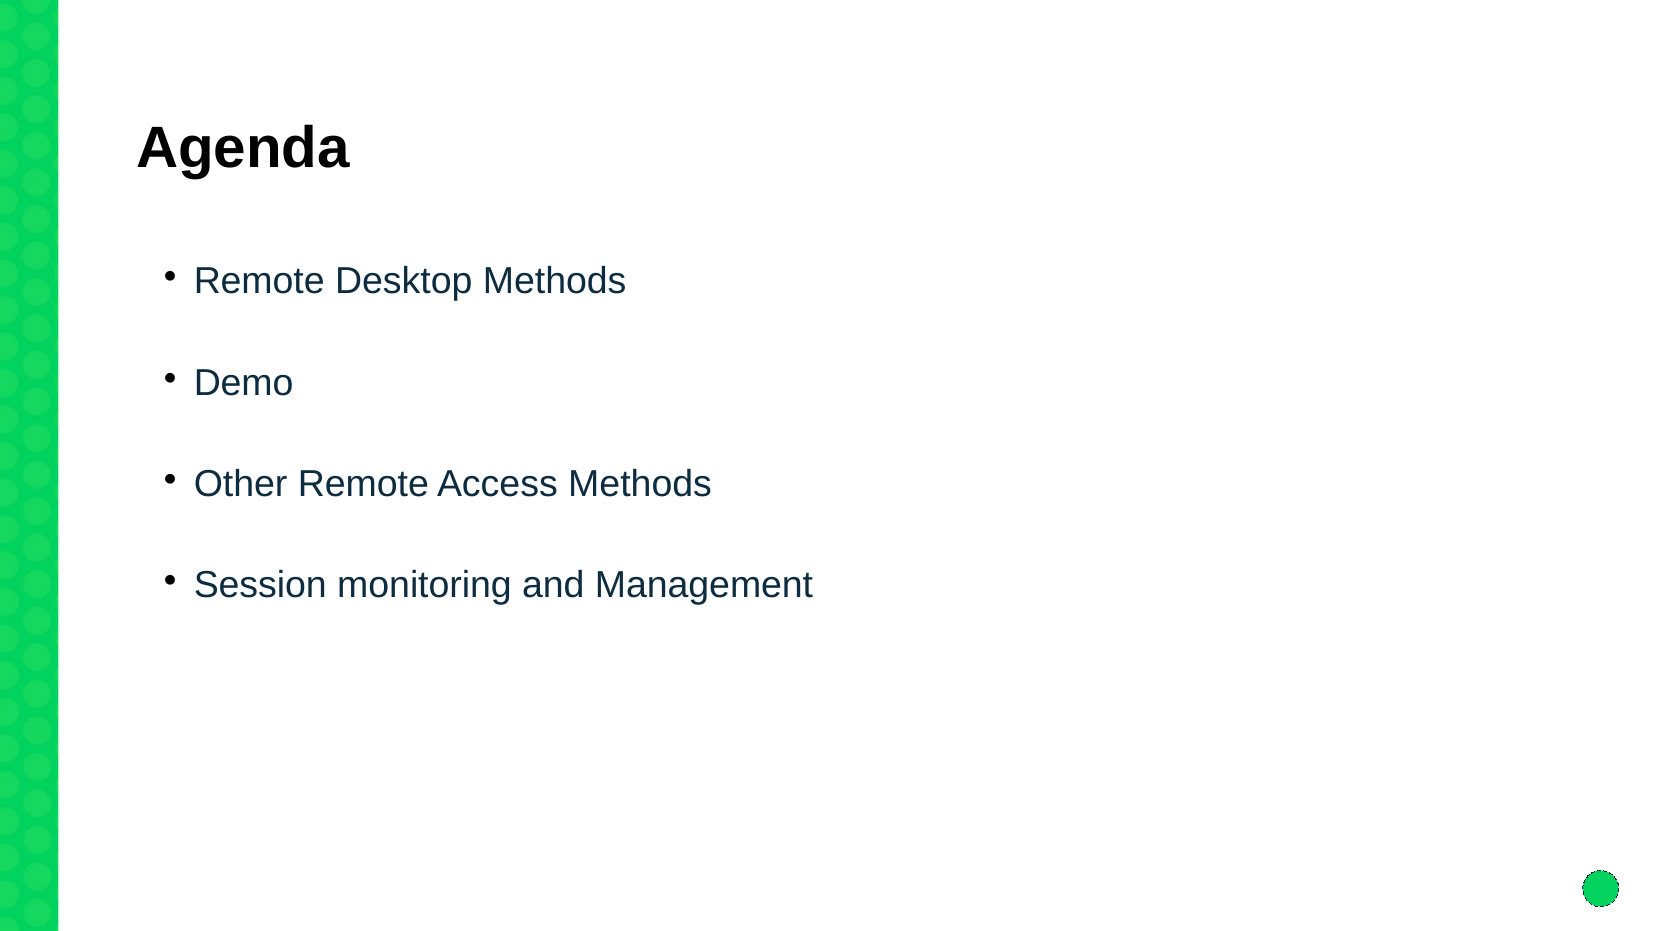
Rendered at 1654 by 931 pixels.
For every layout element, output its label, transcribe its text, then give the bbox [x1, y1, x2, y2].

picture [0, 0, 76, 931]
list Remote Desktop Methods Demo Other Remote Access Methods Session monitoring and Management [148, 197, 1512, 812]
title Agenda [121, 37, 1531, 193]
